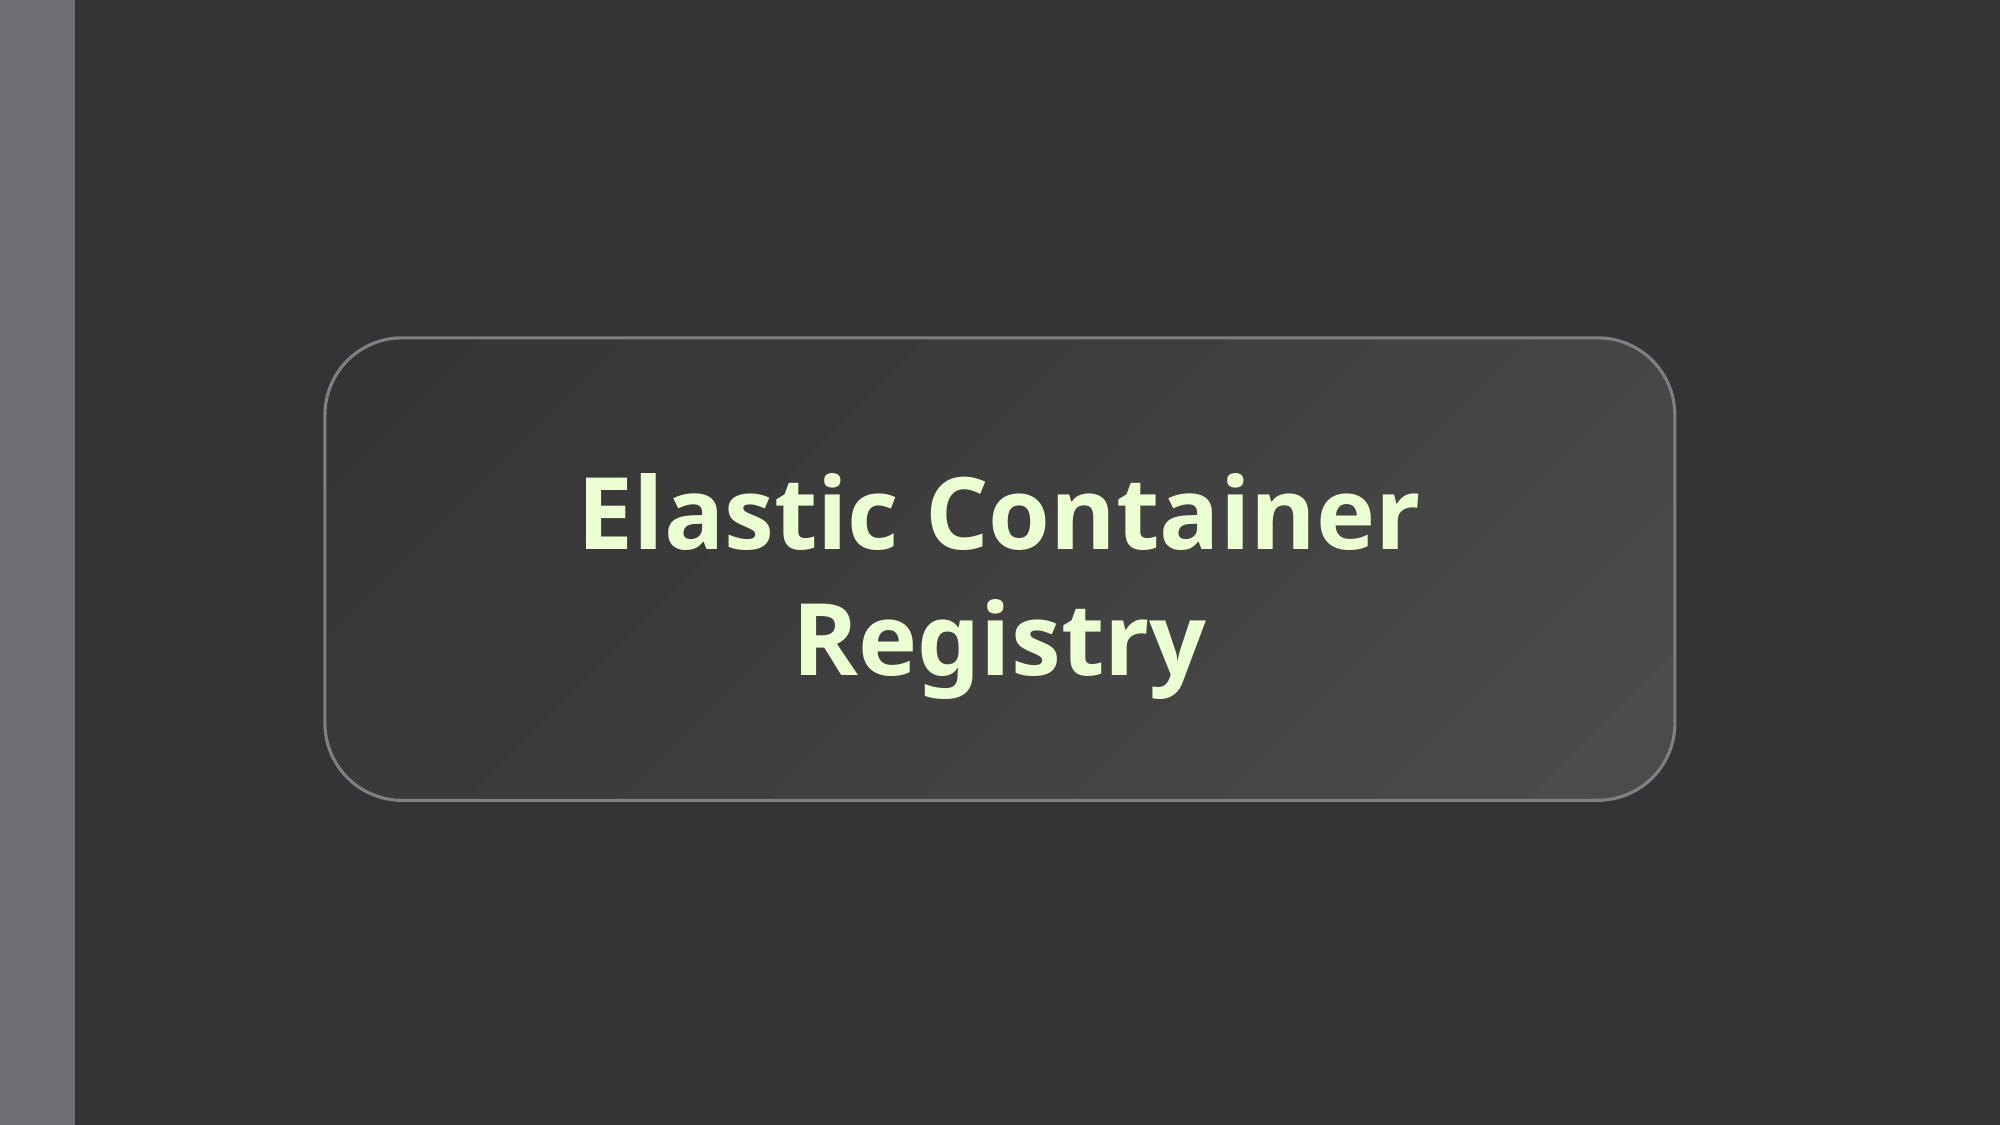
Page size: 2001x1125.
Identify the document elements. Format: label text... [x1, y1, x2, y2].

text_box Elastic Container Registry [324, 337, 1675, 801]
